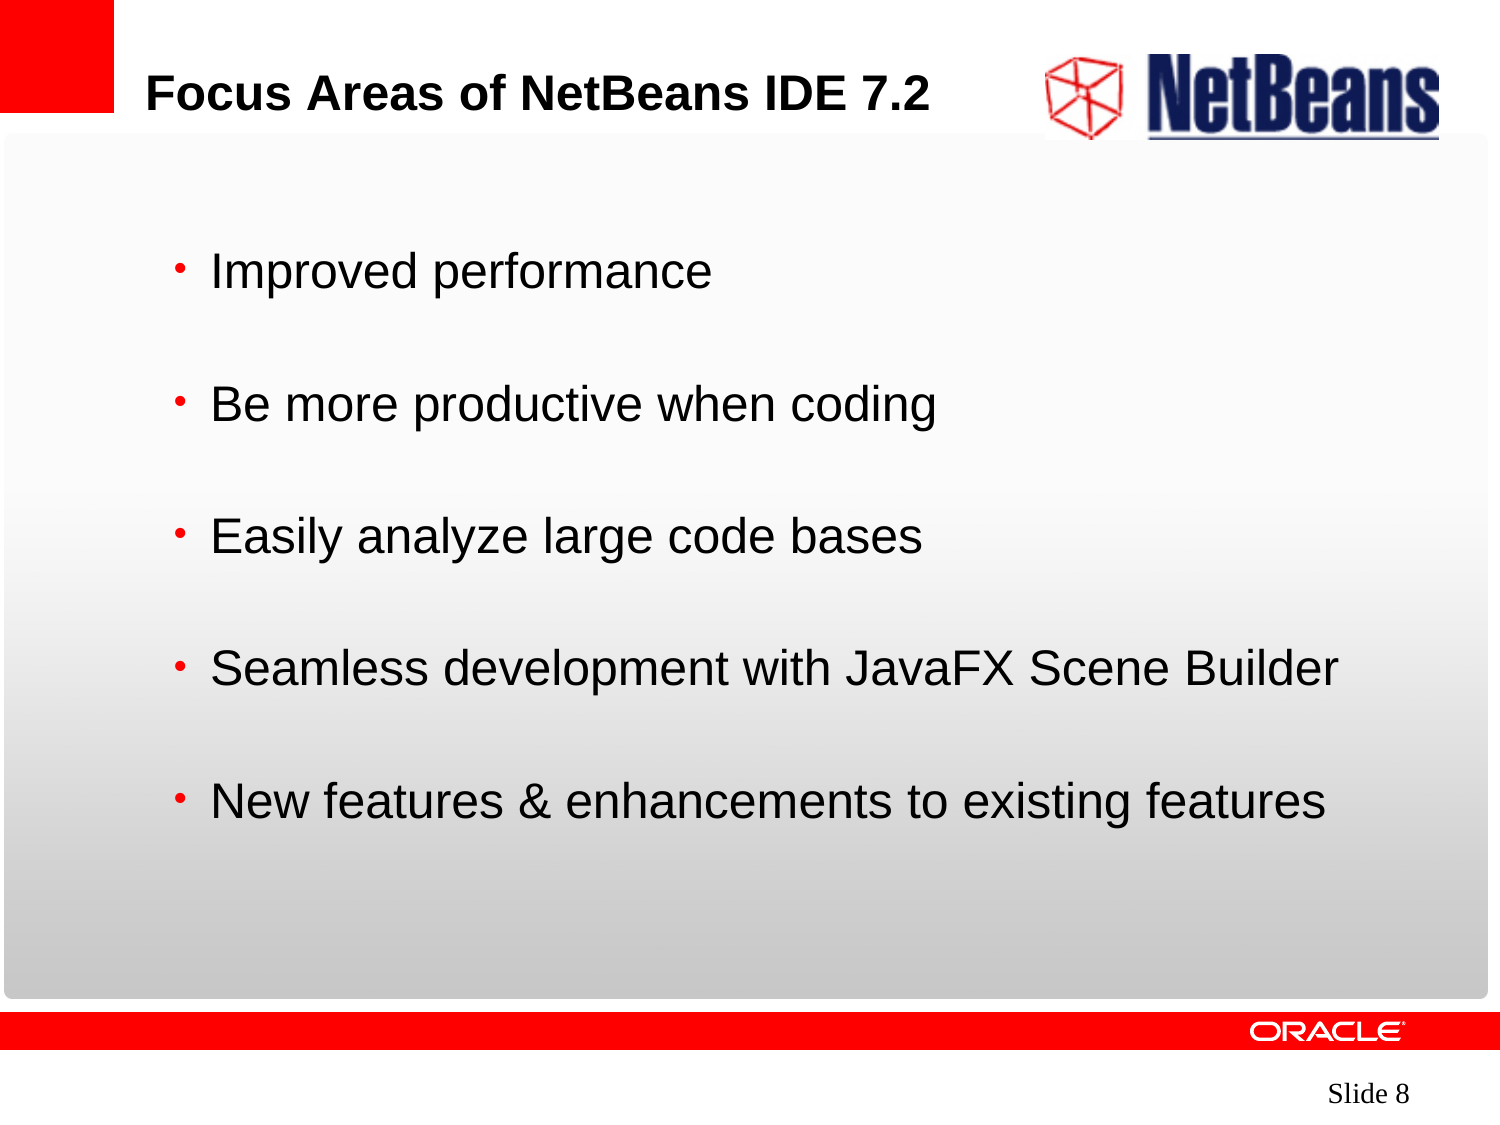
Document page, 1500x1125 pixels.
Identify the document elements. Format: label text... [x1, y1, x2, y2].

picture [0, 0, 114, 113]
picture [1490, 1012, 1500, 1050]
picture [0, 1012, 172, 1050]
picture [4, 54, 1488, 999]
title Focus Areas of NetBeans IDE 7.2 [130, 30, 1074, 161]
list Improved performance Be more productive when coding Easily analyze large code bases Seamless development with JavaFX Scene Builder New features & enhancements to existing features [172, 224, 1490, 1055]
